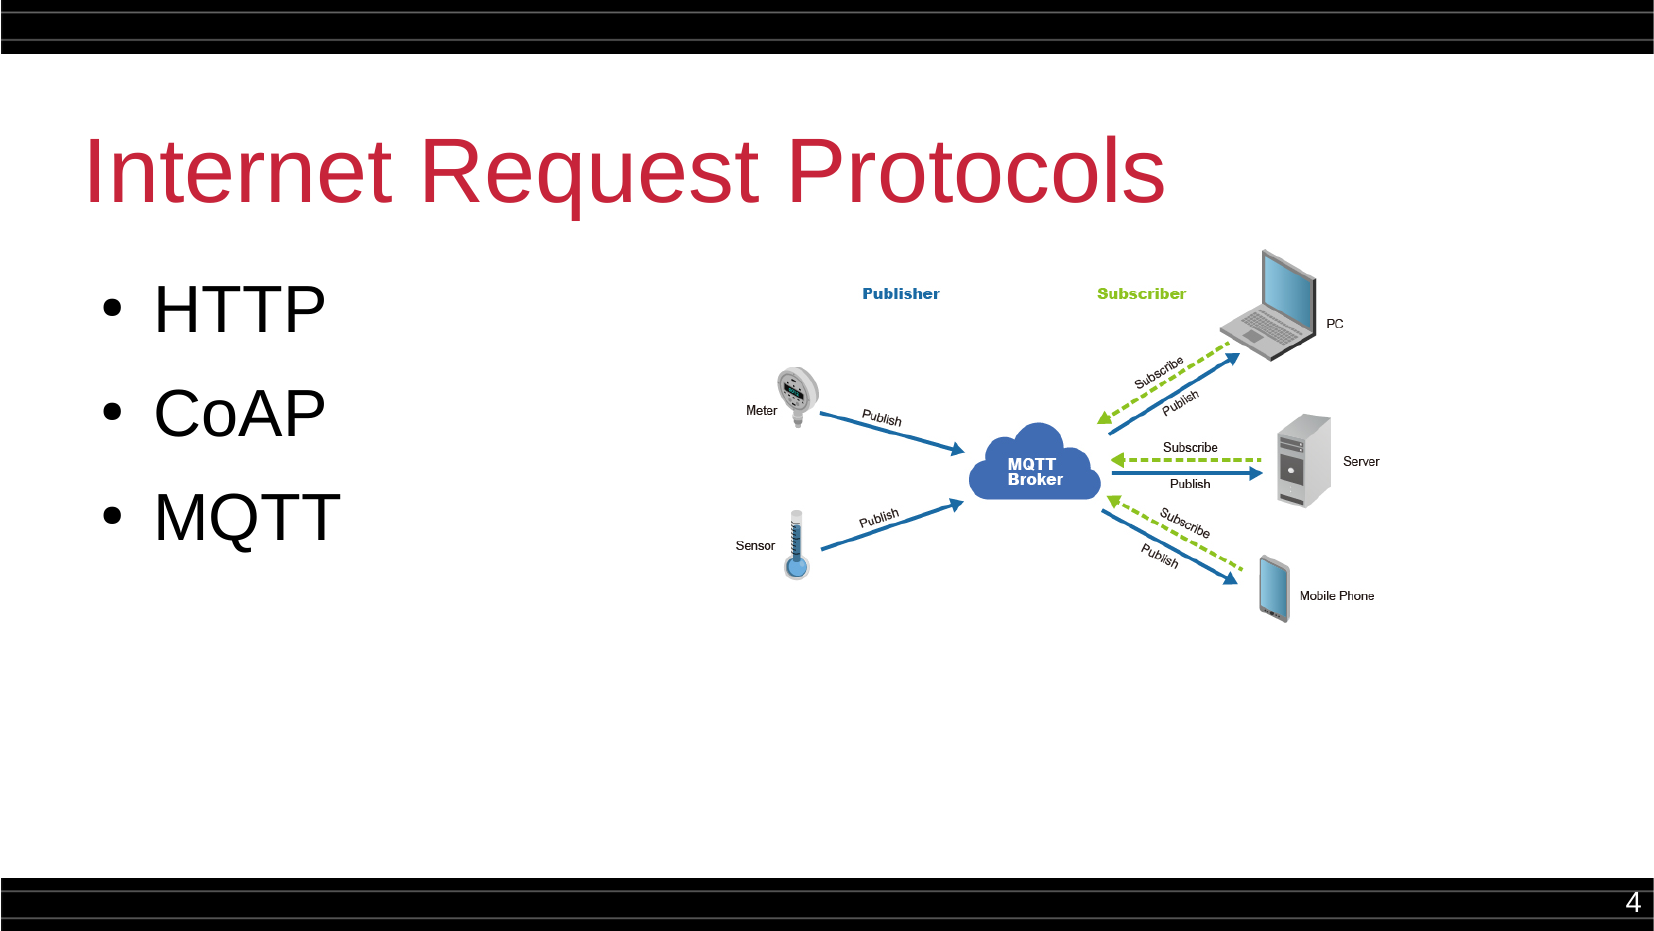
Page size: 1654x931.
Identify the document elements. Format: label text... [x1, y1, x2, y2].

title Internet Request Protocols [82, 92, 1571, 249]
list HTTP CoAP MQTT [82, 271, 1571, 851]
picture [1, 0, 1654, 54]
picture [1, 878, 1654, 931]
picture [510, 239, 1559, 631]
